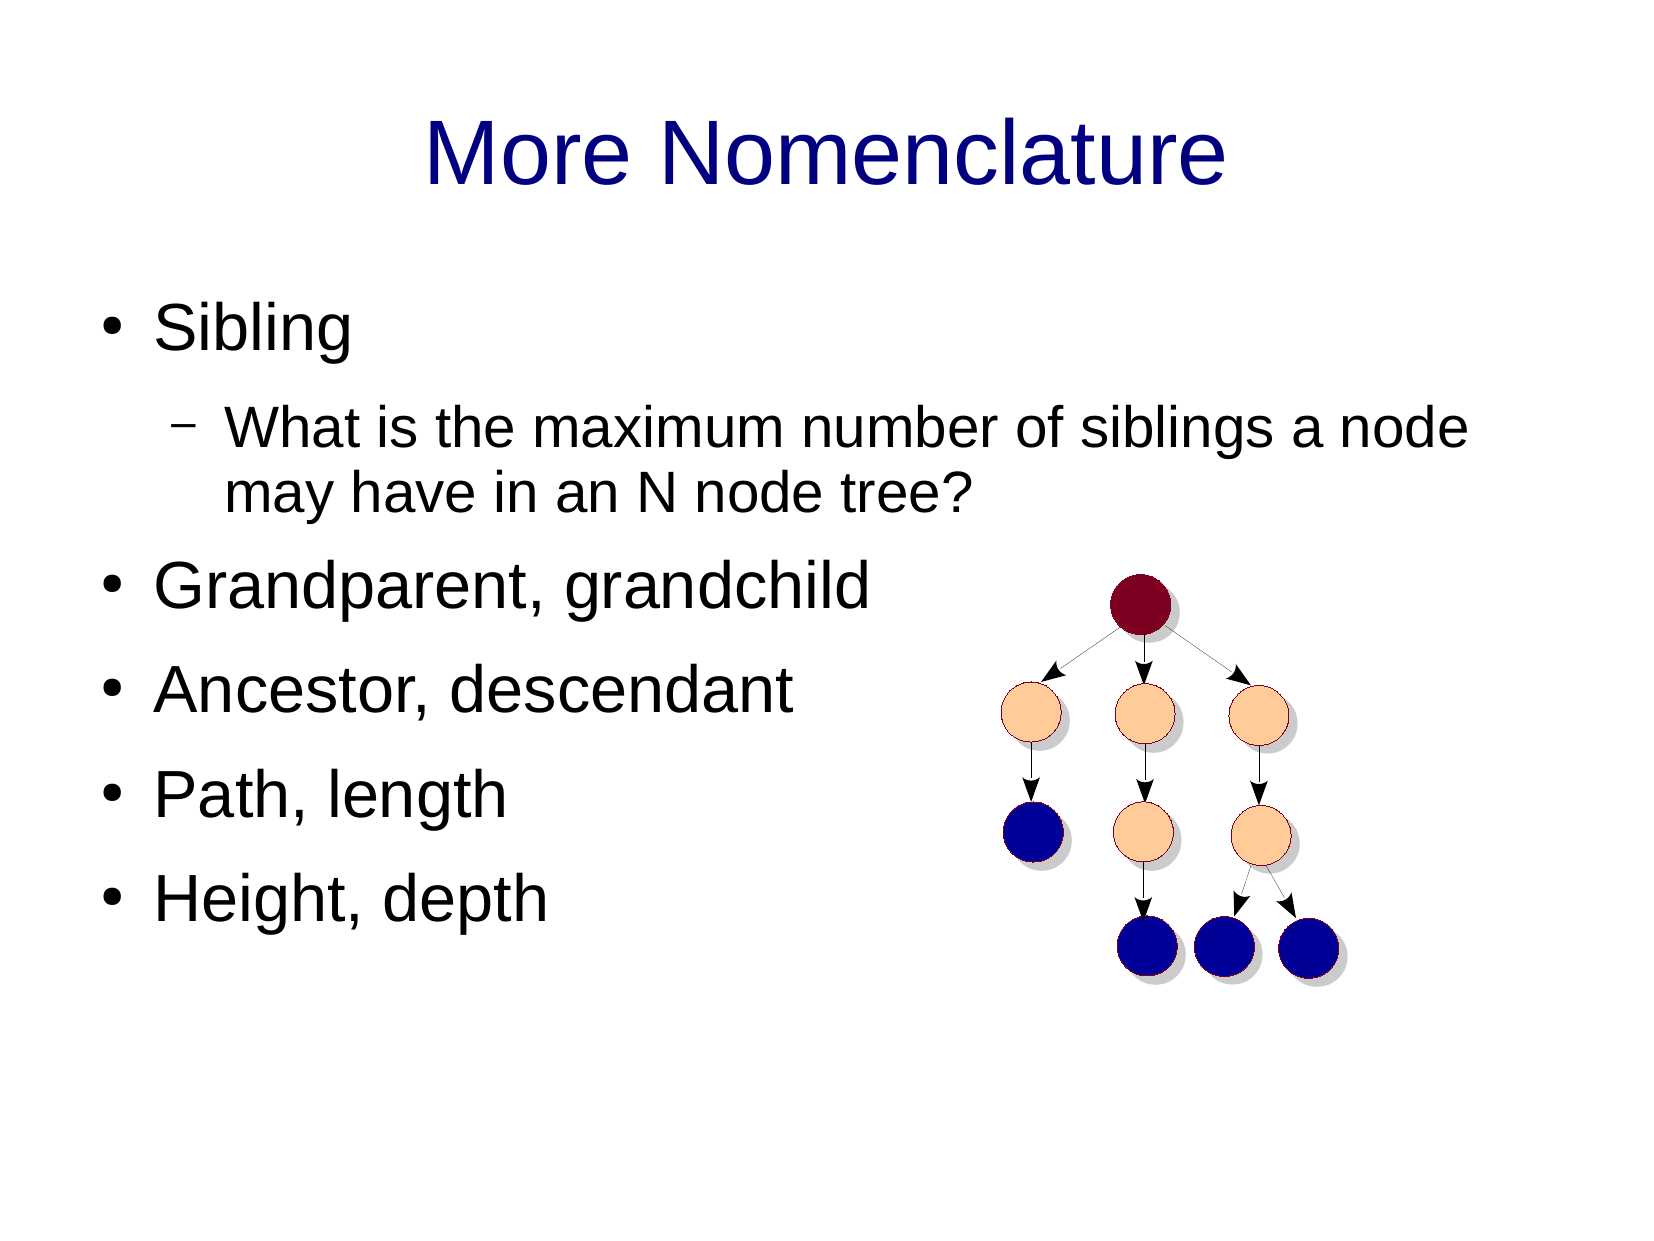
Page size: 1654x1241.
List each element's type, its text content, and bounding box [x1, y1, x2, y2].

text_box [1228, 685, 1289, 746]
text_box [1117, 915, 1178, 976]
text_box [1001, 681, 1062, 743]
text_box [1113, 801, 1174, 862]
text_box [1278, 918, 1339, 979]
text_box [1194, 916, 1255, 977]
text_box [1231, 805, 1292, 866]
text_box [1115, 683, 1176, 744]
list Sibling What is the maximum number of siblings a node may have in an N node tree? Grandparent, grandchild Ancestor, descendant Path, length Height, depth [82, 290, 1571, 1010]
text_box [1110, 574, 1171, 635]
title More Nomenclature [82, 49, 1571, 257]
text_box [1003, 801, 1064, 863]
